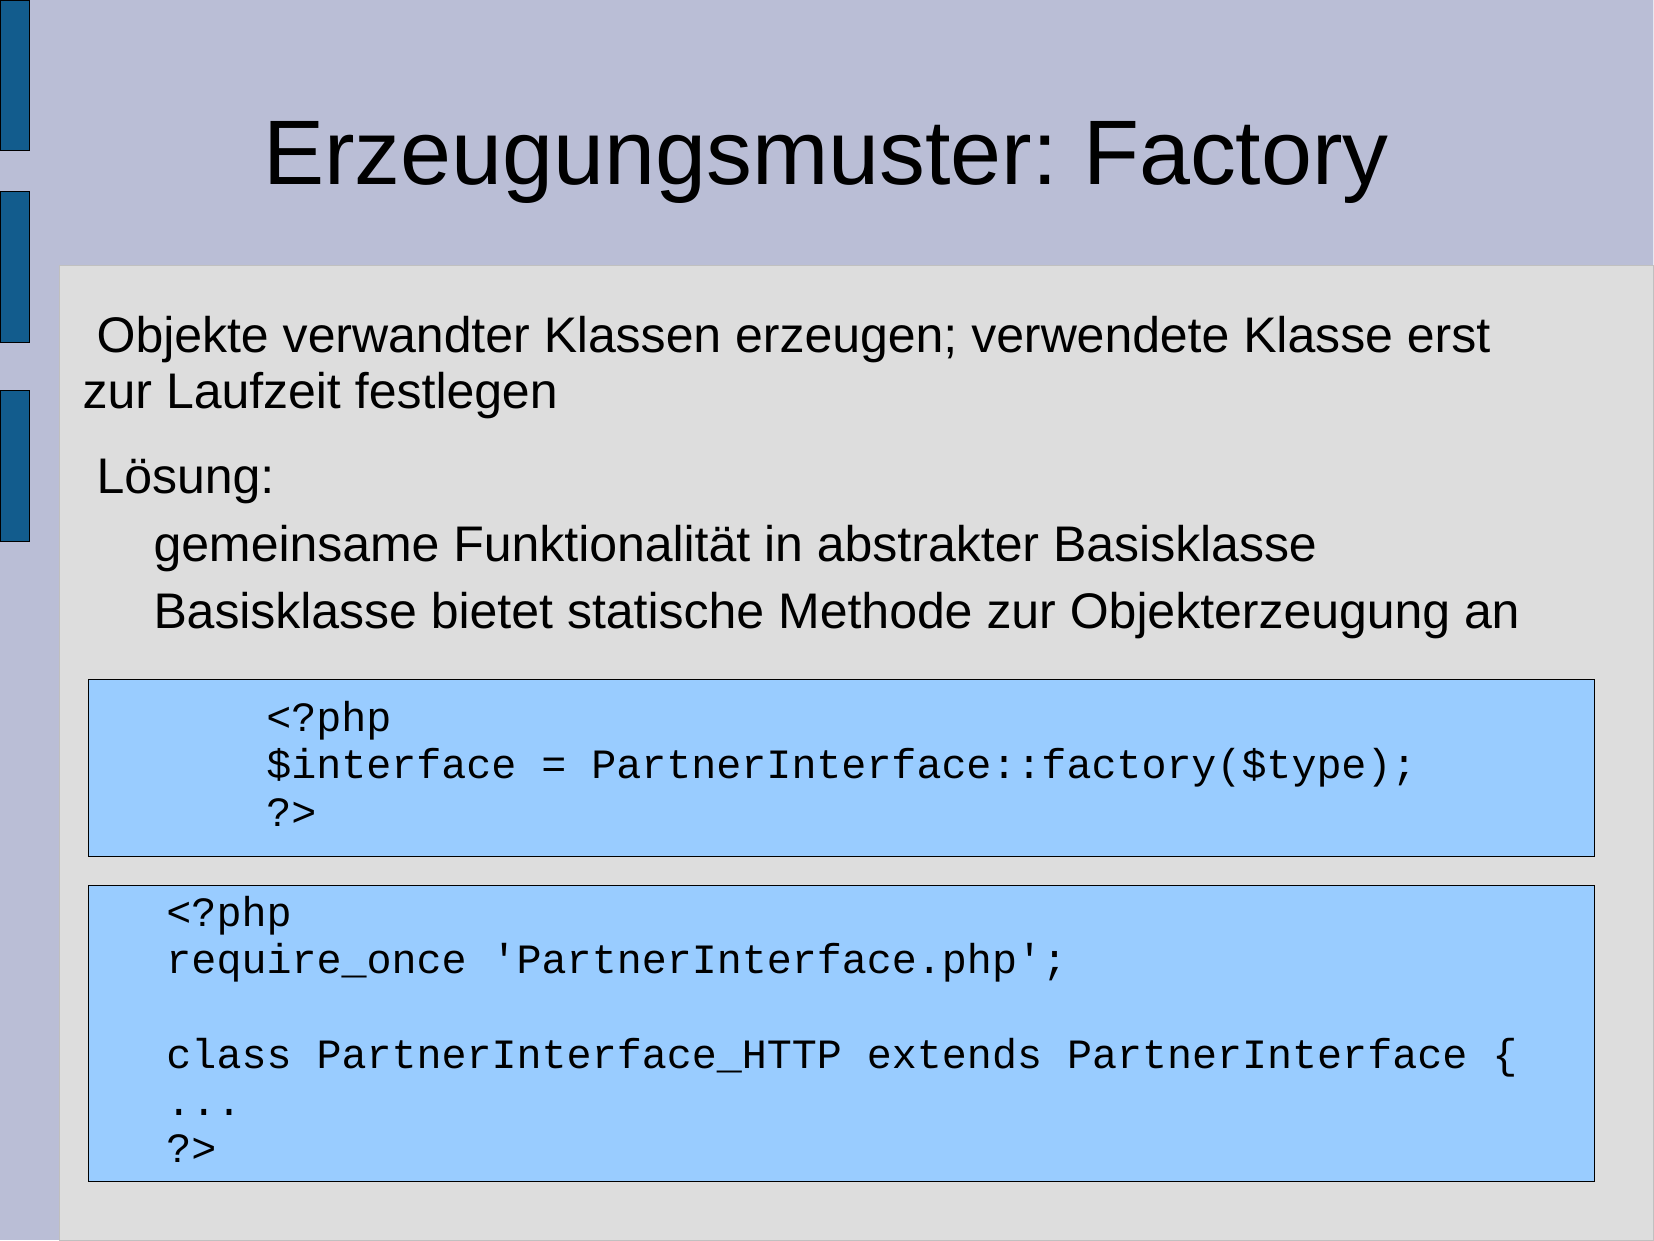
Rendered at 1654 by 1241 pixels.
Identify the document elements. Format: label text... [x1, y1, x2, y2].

subtitle Objekte verwandter Klassen erzeugen; verwendete Klasse erst zur Laufzeit festlegen Lösung: gemeinsame Funktionalität in abstrakter Basisklasse Basisklasse bietet statische Methode zur Objekterzeugung an [82, 297, 1571, 650]
title Erzeugungsmuster: Factory [82, 56, 1571, 250]
text_box <?php require_once 'PartnerInterface.php'; class PartnerInterface_HTTP extends PartnerInterface { ... ?> [88, 885, 1595, 1182]
text_box <?php $interface = PartnerInterface::factory($type); ?> [88, 679, 1595, 857]
